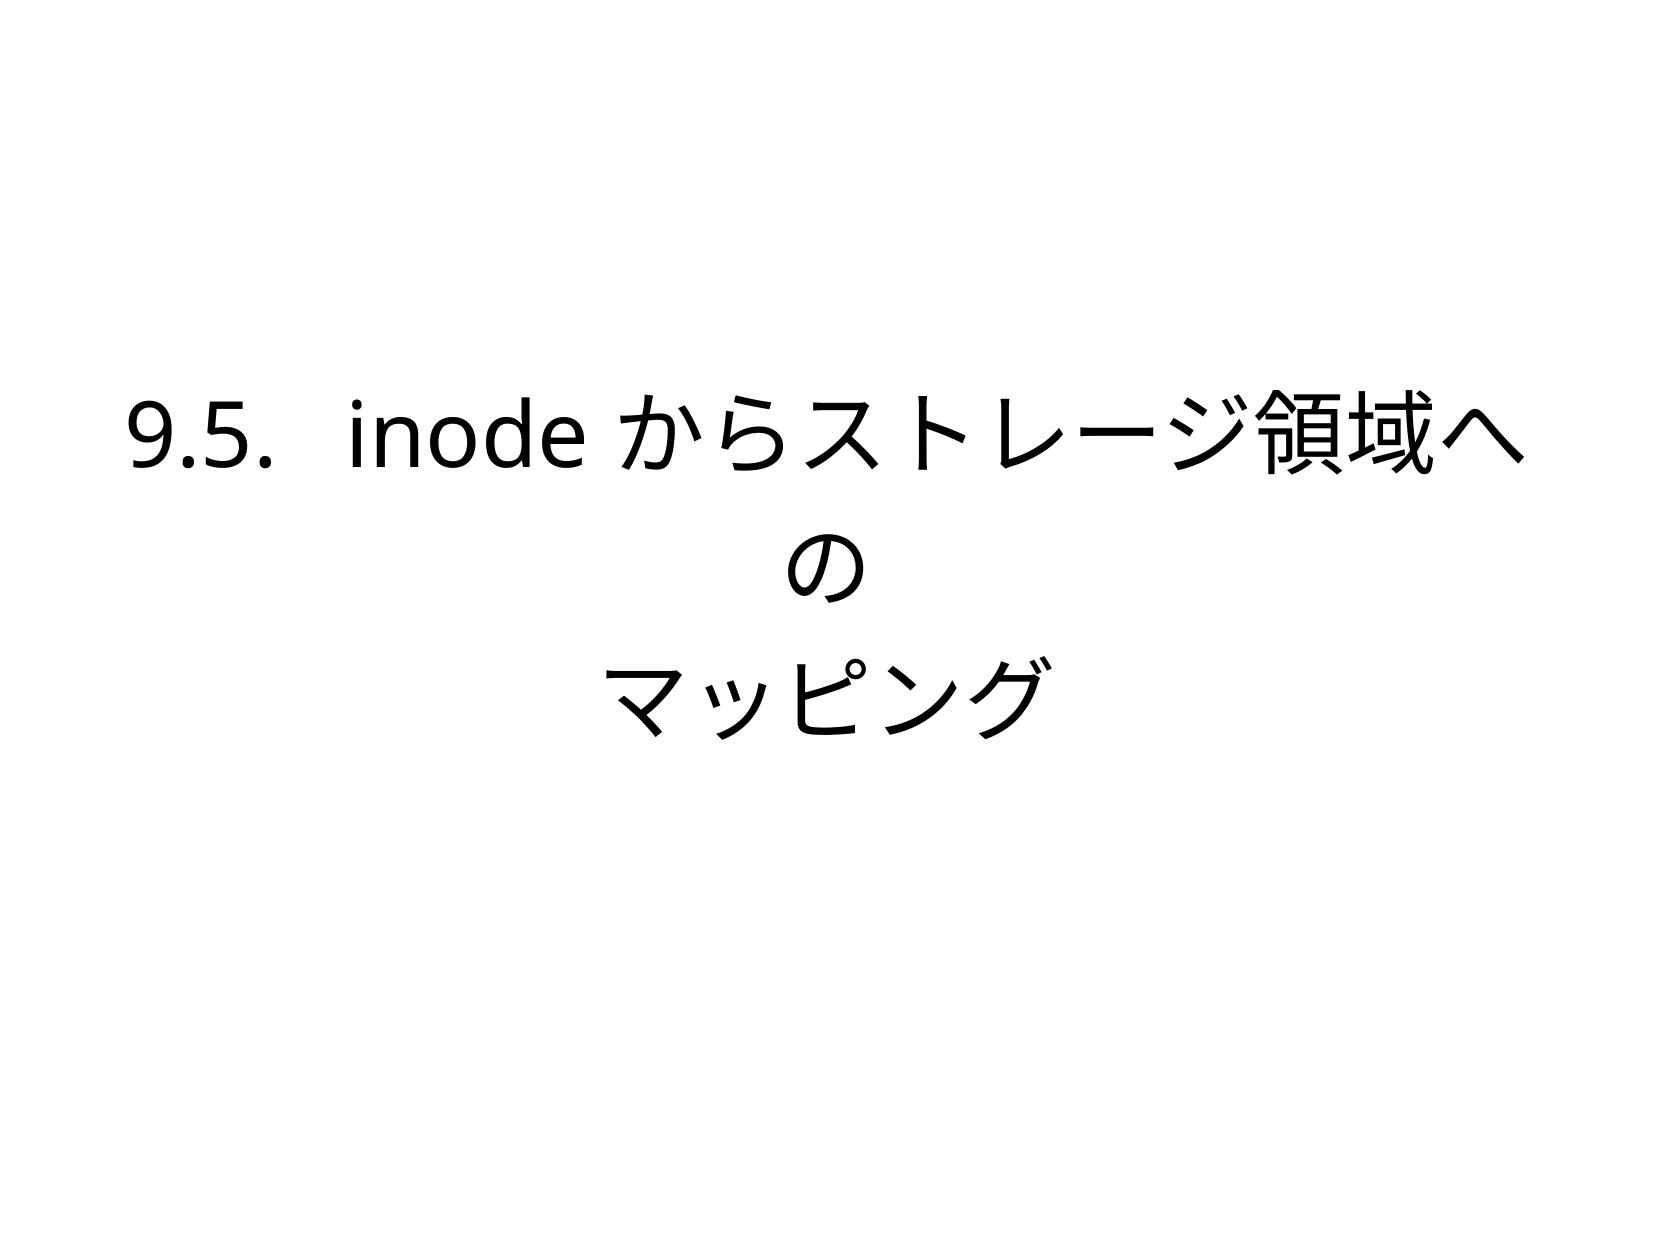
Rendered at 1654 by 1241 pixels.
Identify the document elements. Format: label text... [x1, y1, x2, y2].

title 9.5. inode からストレージ領域への マッピング [82, 456, 1571, 664]
